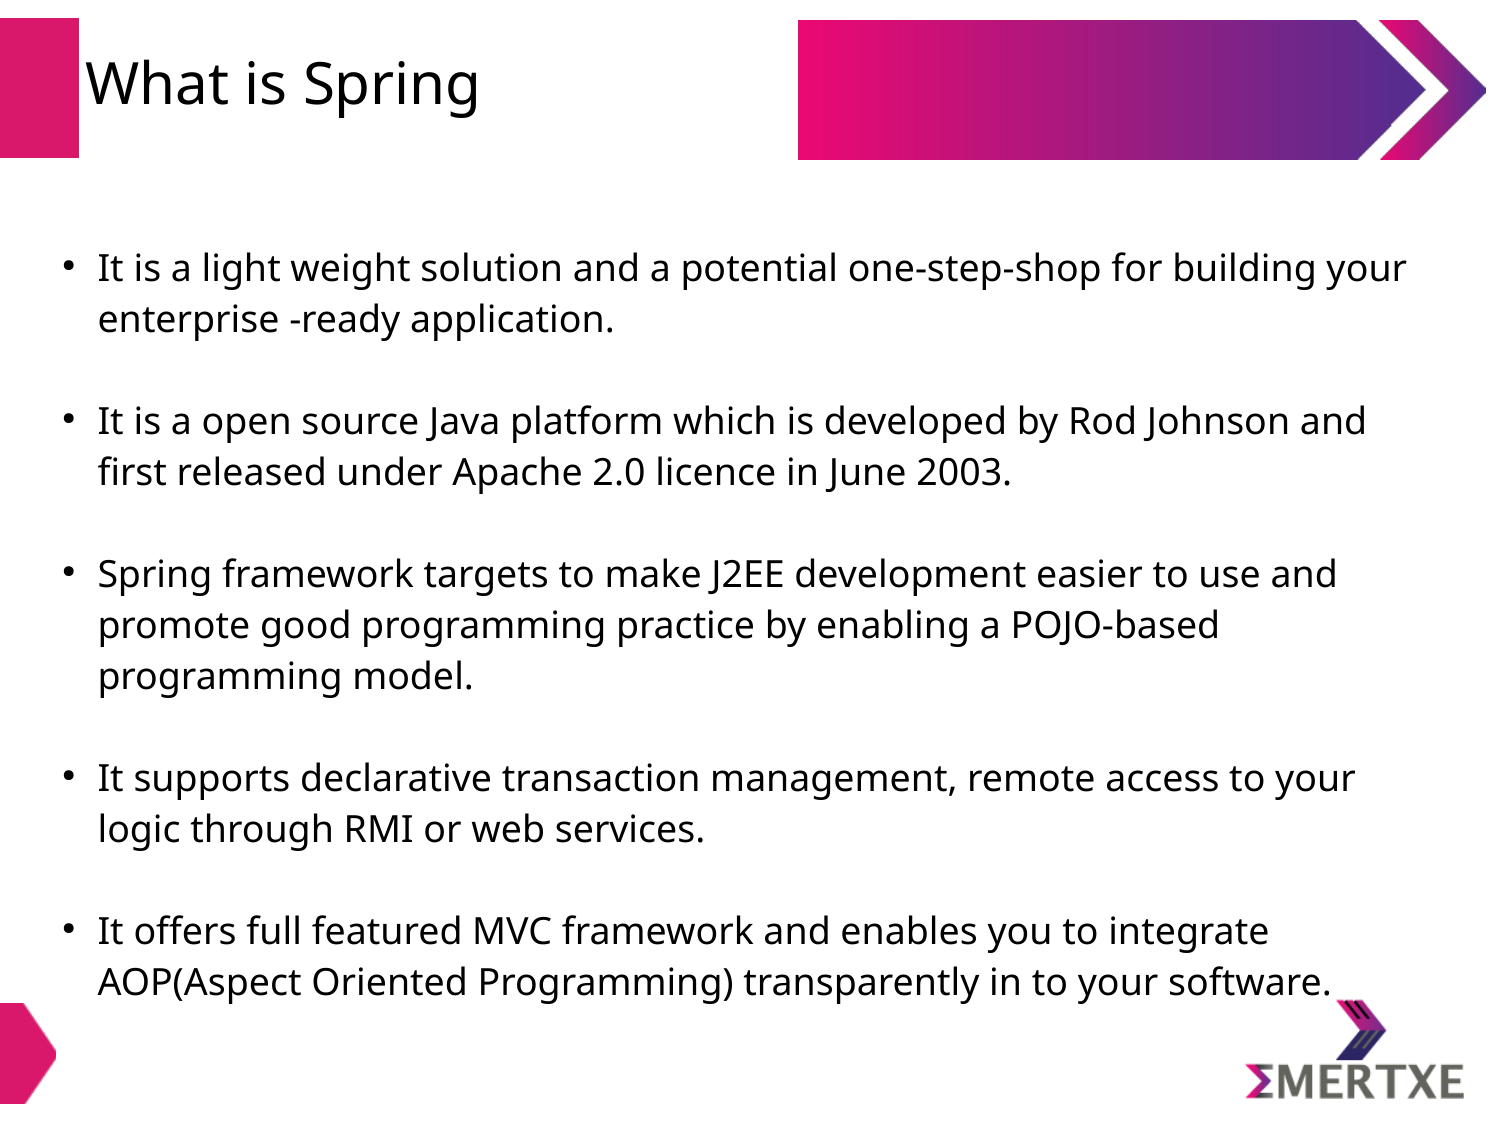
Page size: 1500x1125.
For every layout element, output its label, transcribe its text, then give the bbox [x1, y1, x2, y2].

text_box It is a light weight solution and a potential one-step-shop for building your enterprise -ready application. It is a open source Java platform which is developed by Rod Johnson and first released under Apache 2.0 licence in June 2003. Spring framework targets to make J2EE development easier to use and promote good programming practice by enabling a POJO-based programming model. It supports declarative transaction management, remote access to your logic through RMI or web services. It offers full featured MVC framework and enables you to integrate AOP(Aspect Oriented Programming) transparently in to your software. [47, 182, 1430, 1034]
picture [798, 20, 1486, 160]
picture [1245, 996, 1465, 1099]
text_box What is Spring [70, 35, 851, 163]
